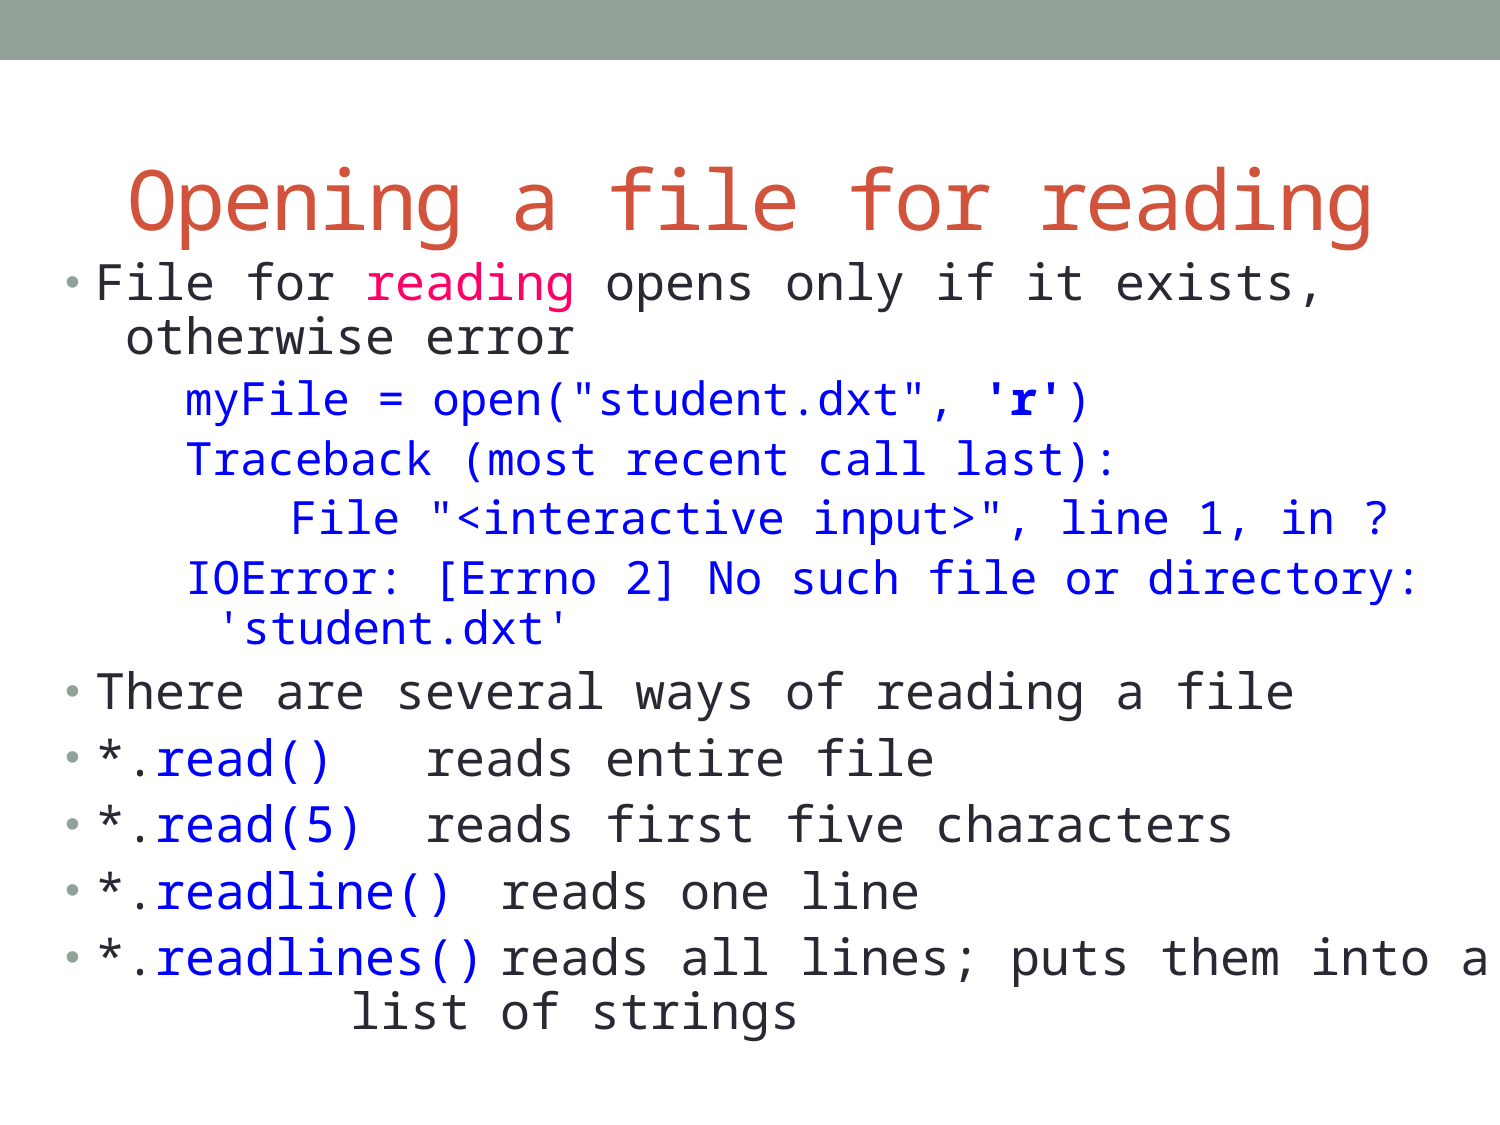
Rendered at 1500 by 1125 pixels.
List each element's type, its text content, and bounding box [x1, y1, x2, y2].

list File for reading opens only if it exists, otherwise error myFile = open("student.dxt", 'r') Traceback (most recent call last): File "<interactive input>", line 1, in ? IOError: [Errno 2] No such file or directory: 'student.dxt' There are several ways of reading a file *.read() reads entire file *.read(5) reads first five characters *.readline() reads one line *.readlines() reads all lines; puts them into a list of strings [50, 249, 1500, 1125]
title Opening a file for reading [112, 75, 1463, 249]
